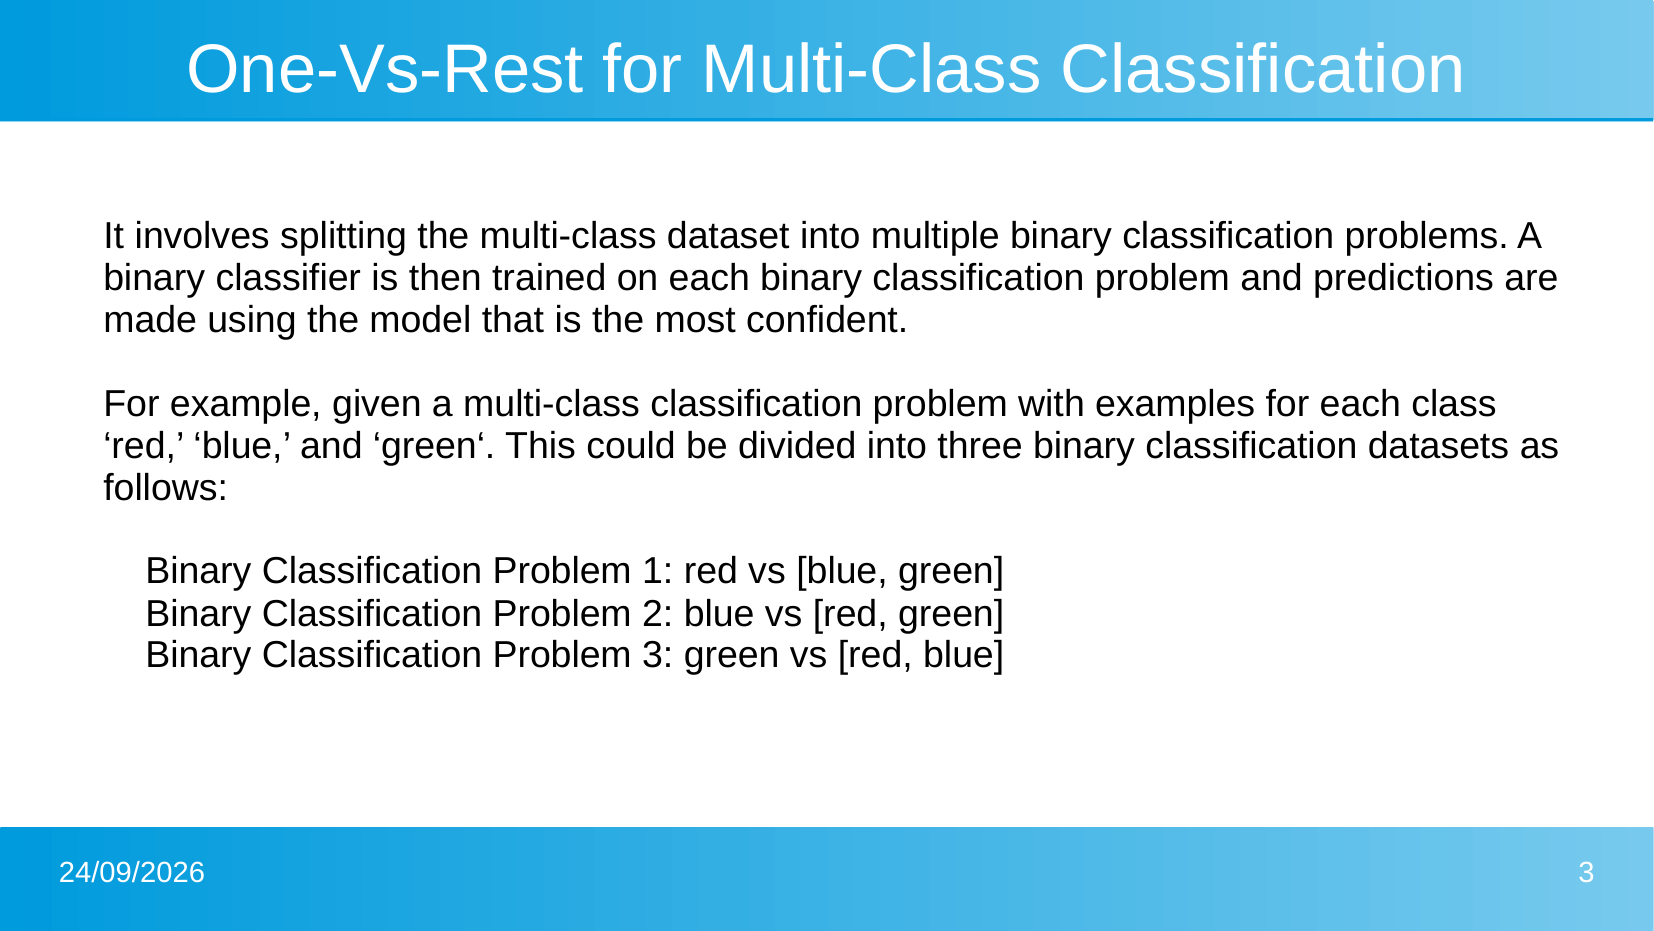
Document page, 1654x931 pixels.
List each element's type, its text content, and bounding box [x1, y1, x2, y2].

title One-Vs-Rest for Multi-Class Classification [59, 29, 1595, 108]
text_box It involves splitting the multi-class dataset into multiple binary classification problems. A binary classifier is then trained on each binary classification problem and predictions are made using the model that is the most confident. For example, given a multi-class classification problem with examples for each class ‘red,’ ‘blue,’ and ‘green‘. This could be divided into three binary classification datasets as follows: Binary Classification Problem 1: red vs [blue, green] Binary Classification Problem 2: blue vs [red, green] Binary Classification Problem 3: green vs [red, blue] [88, 206, 1595, 726]
